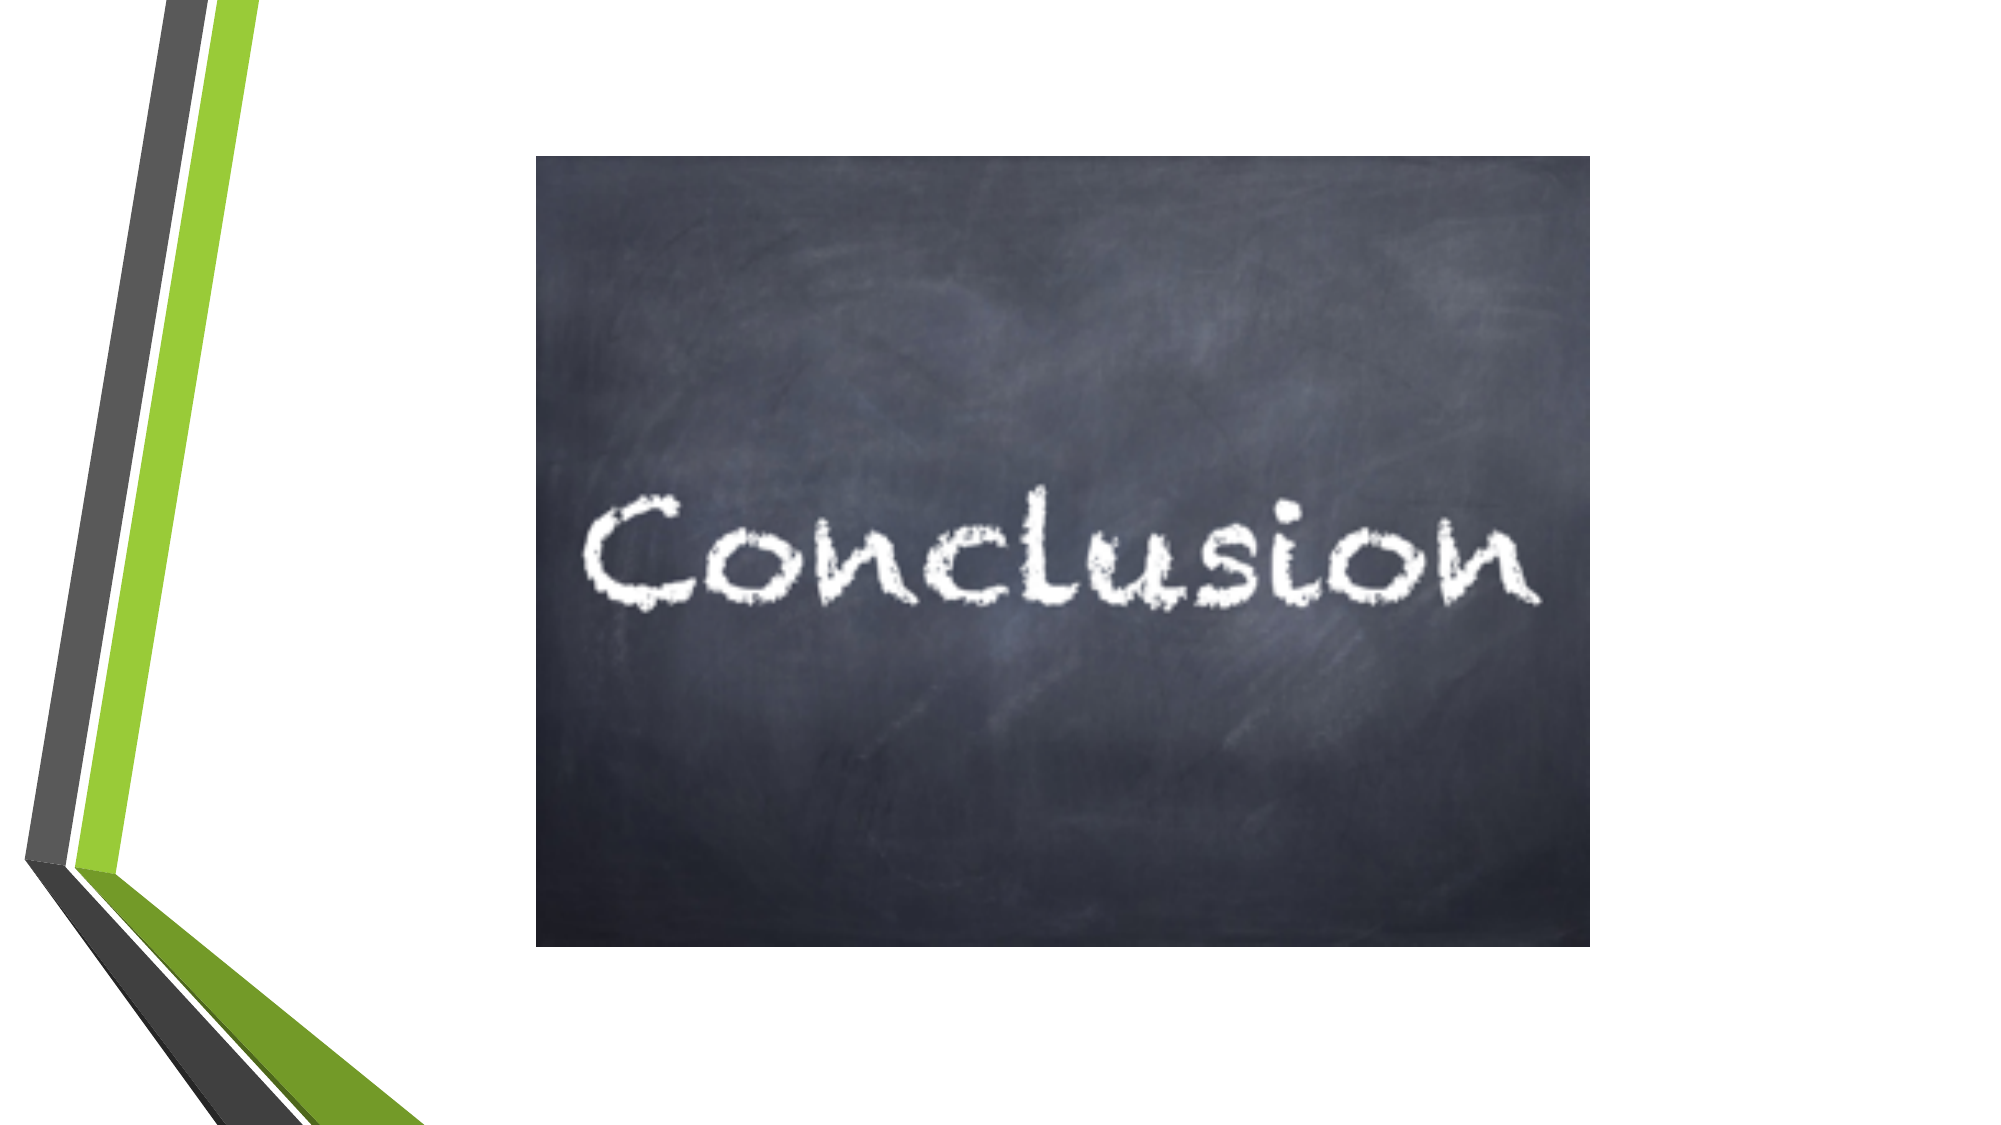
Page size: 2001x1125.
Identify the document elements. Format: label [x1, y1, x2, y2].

picture [536, 156, 1590, 947]
